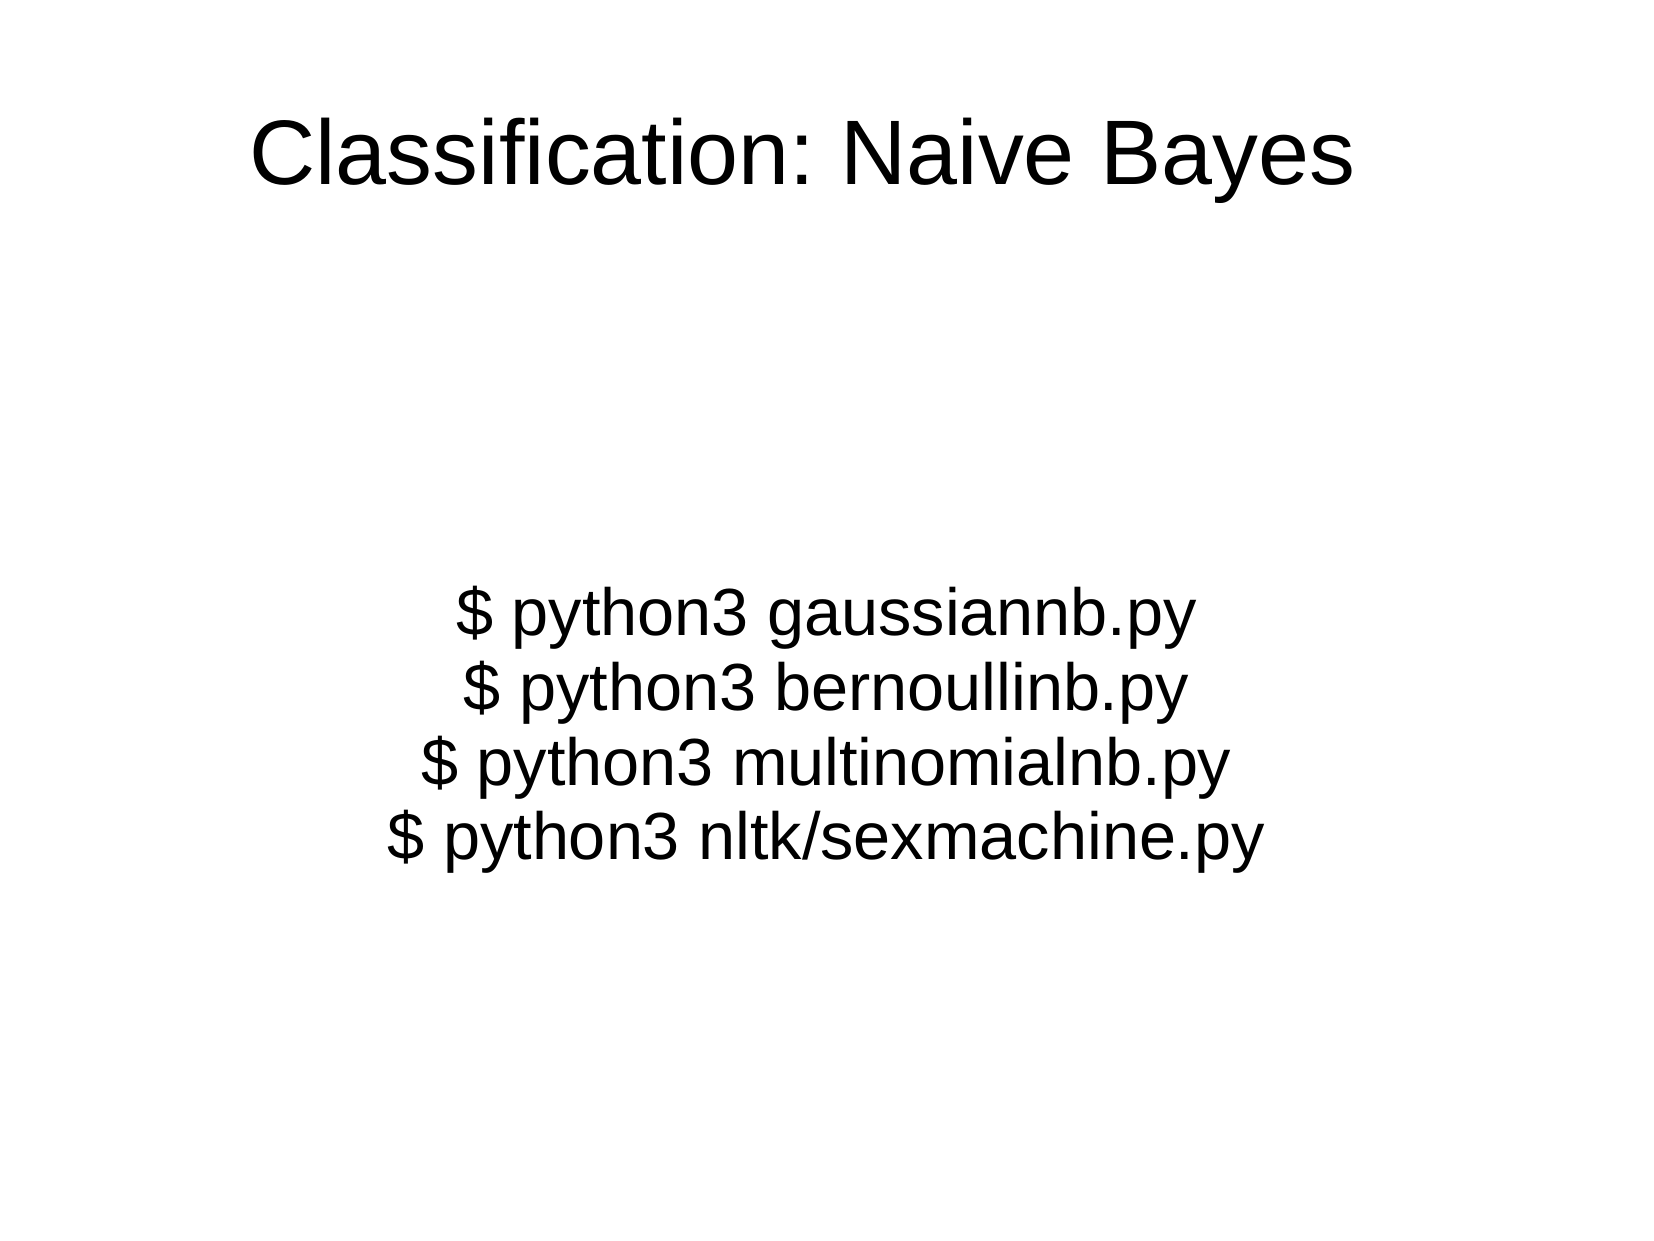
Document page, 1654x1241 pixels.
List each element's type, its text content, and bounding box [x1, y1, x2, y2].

subtitle $ python3 gaussiannb.py $ python3 bernoullinb.py $ python3 multinomialnb.py $ python3 nltk/sexmachine.py [82, 290, 1571, 1010]
title Classification: Naive Bayes [59, 49, 1548, 257]
